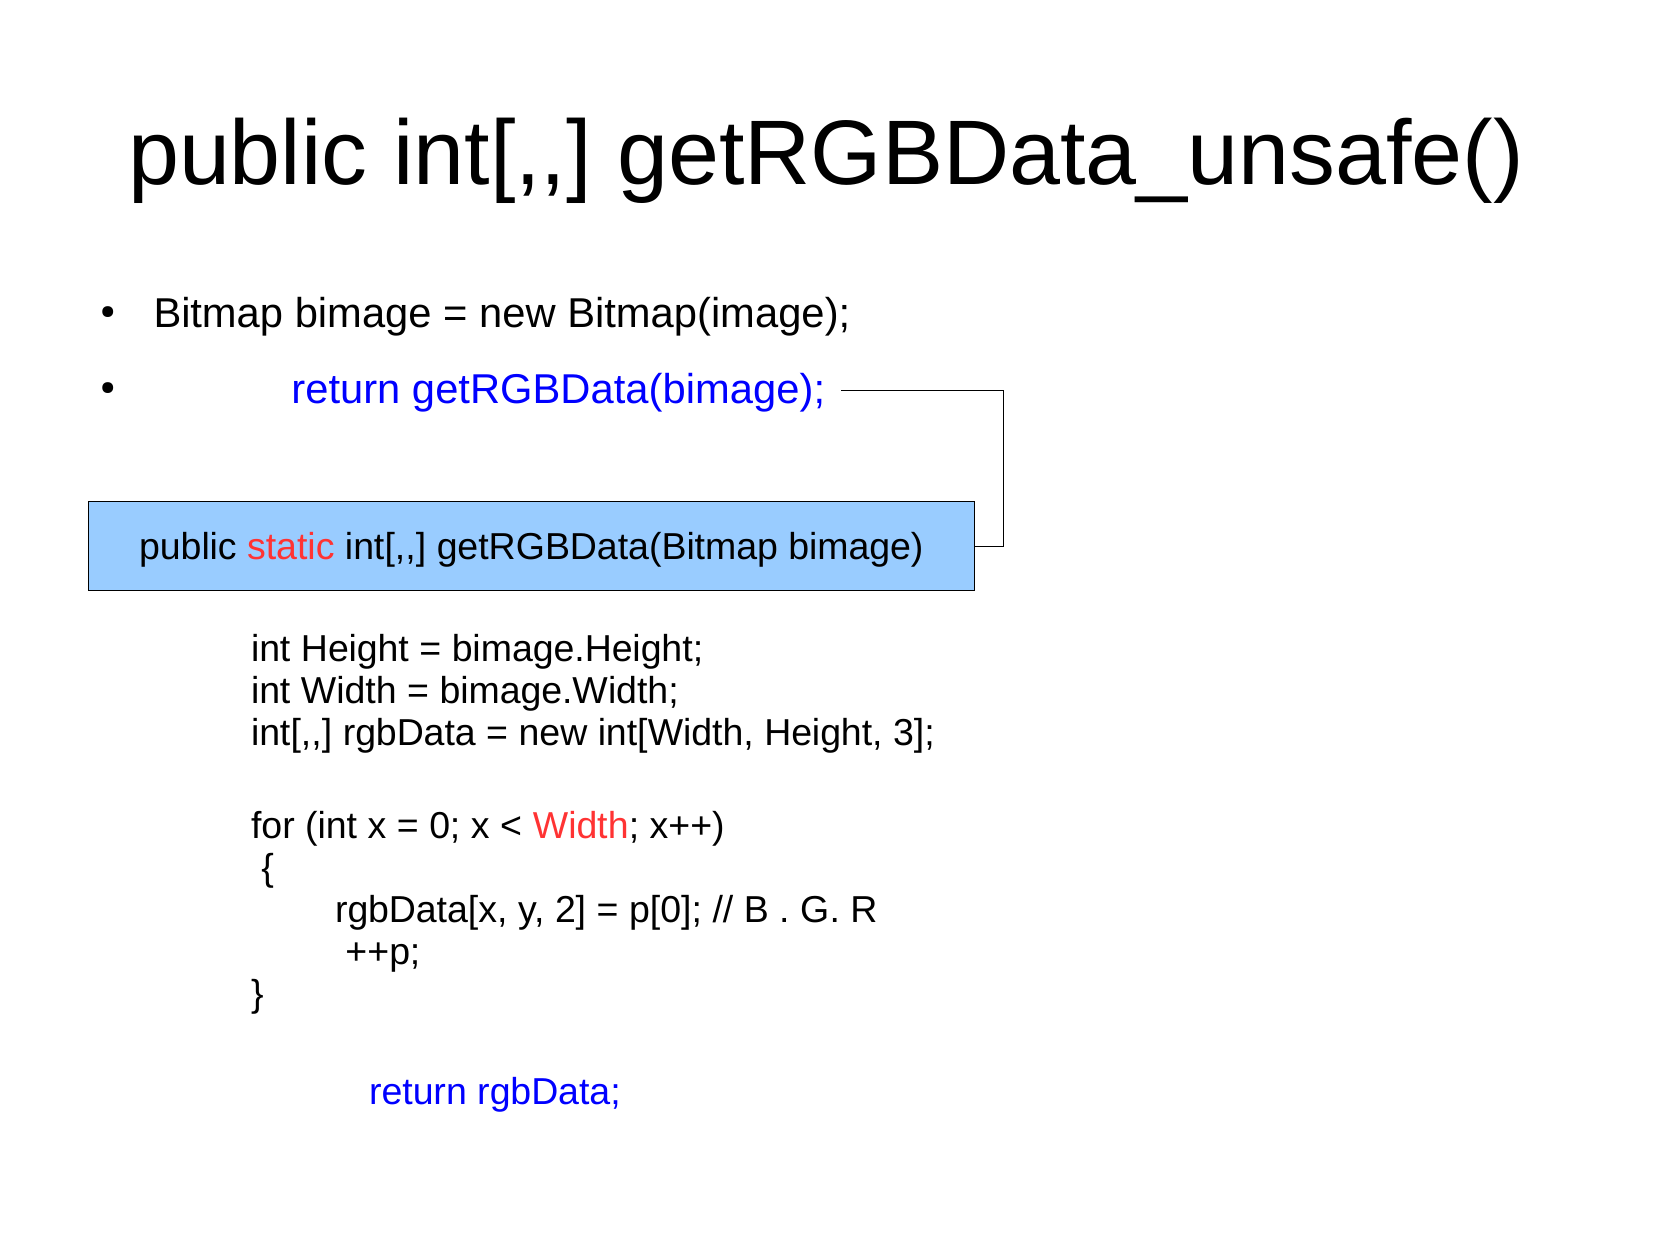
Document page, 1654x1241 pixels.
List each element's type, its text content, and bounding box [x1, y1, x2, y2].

text_box return rgbData; [354, 1062, 636, 1120]
text_box for (int x = 0; x < Width; x++) { rgbData[x, y, 2] = p[0]; // B . G. R ++p; } [236, 797, 952, 1023]
list Bitmap bimage = new Bitmap(image); return getRGBData(bimage); [82, 290, 1571, 1109]
title public int[,,] getRGBData_unsafe() [82, 49, 1571, 257]
text_box public static int[,,] getRGBData(Bitmap bimage) [88, 501, 975, 591]
text_box int Height = bimage.Height; int Width = bimage.Width; int[,,] rgbData = new int[Width, Height, 3]; [236, 620, 1076, 762]
